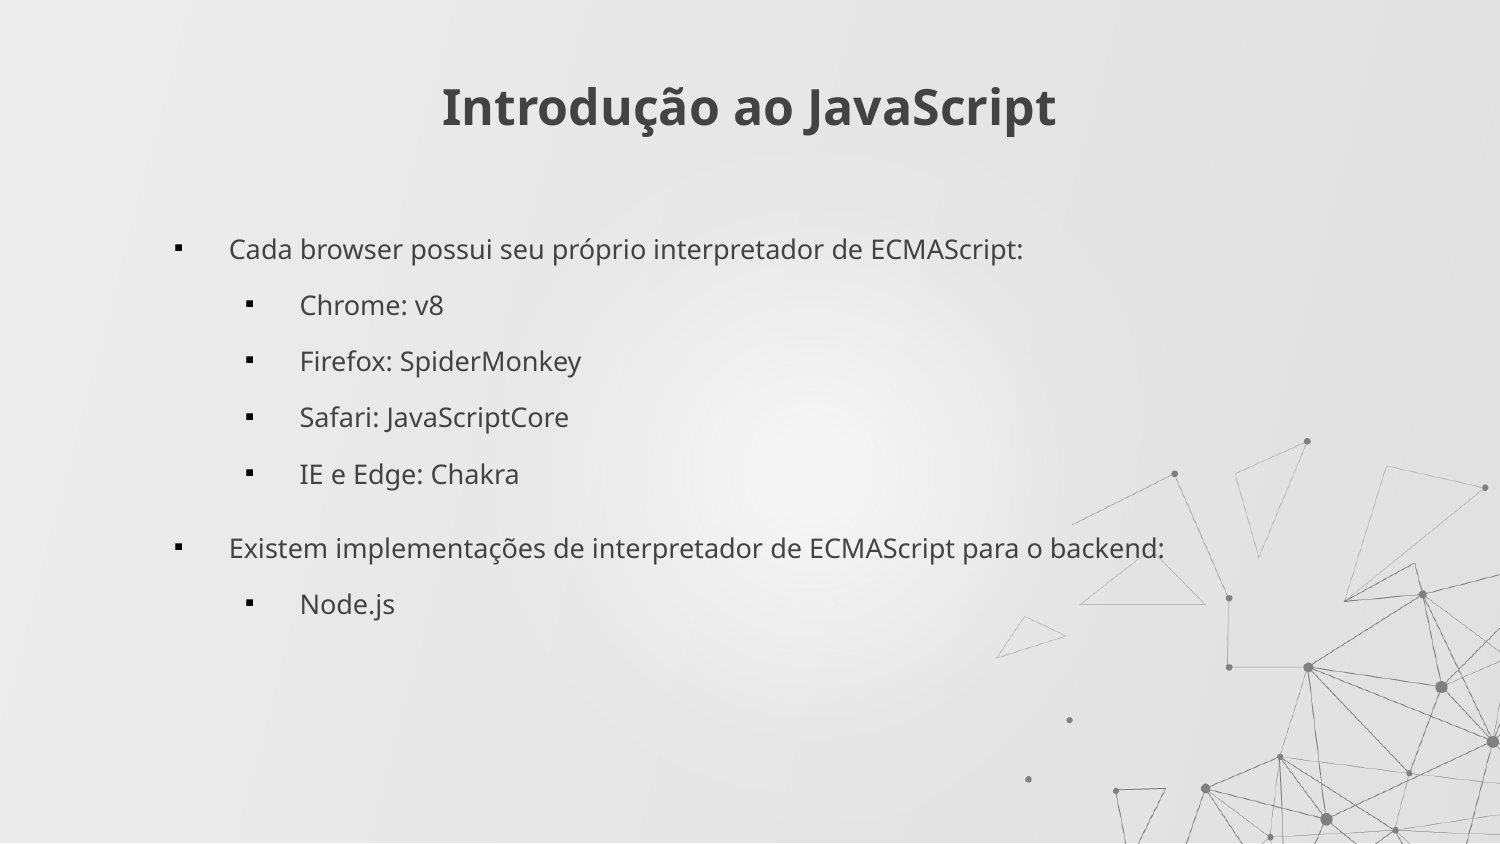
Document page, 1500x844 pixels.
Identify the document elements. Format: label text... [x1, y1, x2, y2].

list Cada browser possui seu próprio interpretador de ECMAScript: Chrome: v8 Firefox: SpiderMonkey Safari: JavaScriptCore IE e Edge: Chakra Existem implementações de interpretador de ECMAScript para o backend: Node.js [142, 216, 1278, 455]
title Introdução ao JavaScript [60, 60, 1441, 216]
picture [0, 0, 1500, 844]
